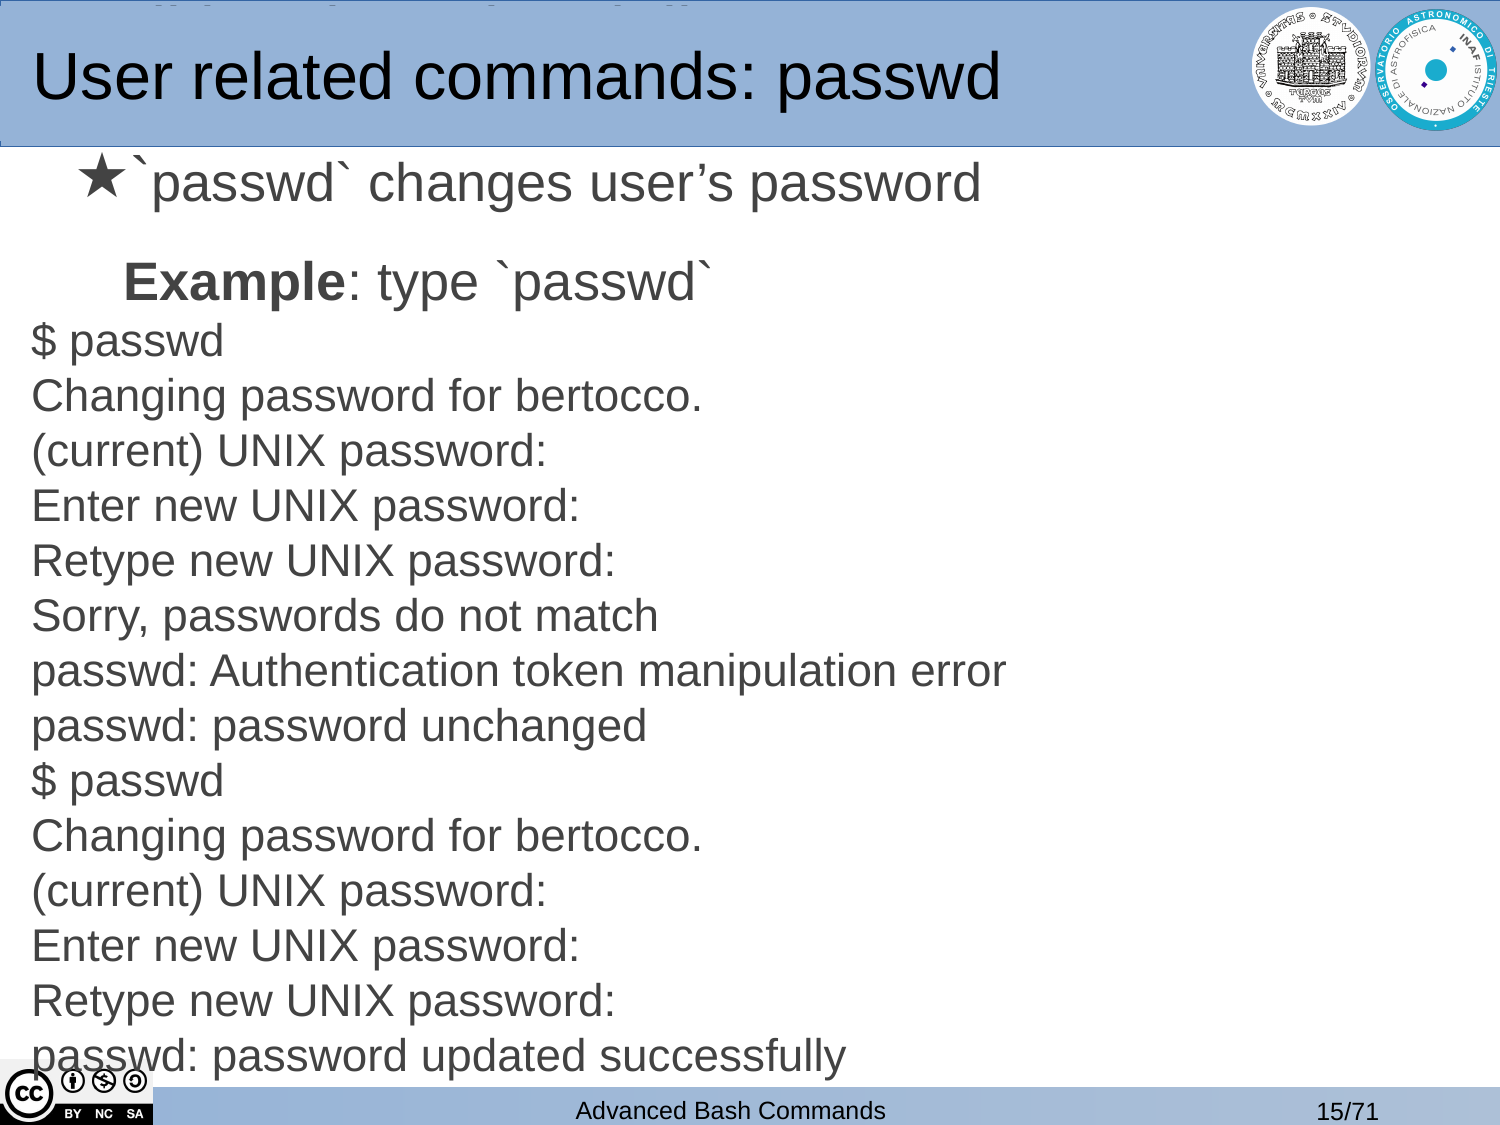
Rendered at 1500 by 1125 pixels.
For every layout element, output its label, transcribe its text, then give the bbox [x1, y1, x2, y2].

title Traditional service delivery [0, 0, 1500, 135]
picture [62, 1059, 74, 1068]
text_box User related commands: passwd [0, 5, 1232, 141]
picture [0, 1059, 153, 1125]
list `passwd` changes user’s password Example: type `passwd` $ passwd Changing password for bertocco. (current) UNIX password: Enter new UNIX password: Retype new UNIX password: Sorry, passwords do not match passwd: Authentication token manipulation error passwd: password unchanged $ passwd Changing password for bertocco. (current) UNIX password: Enter new UNIX password: Retype new UNIX password: passwd: password updated successfully [16, 135, 1500, 1039]
picture [38, 1059, 50, 1068]
